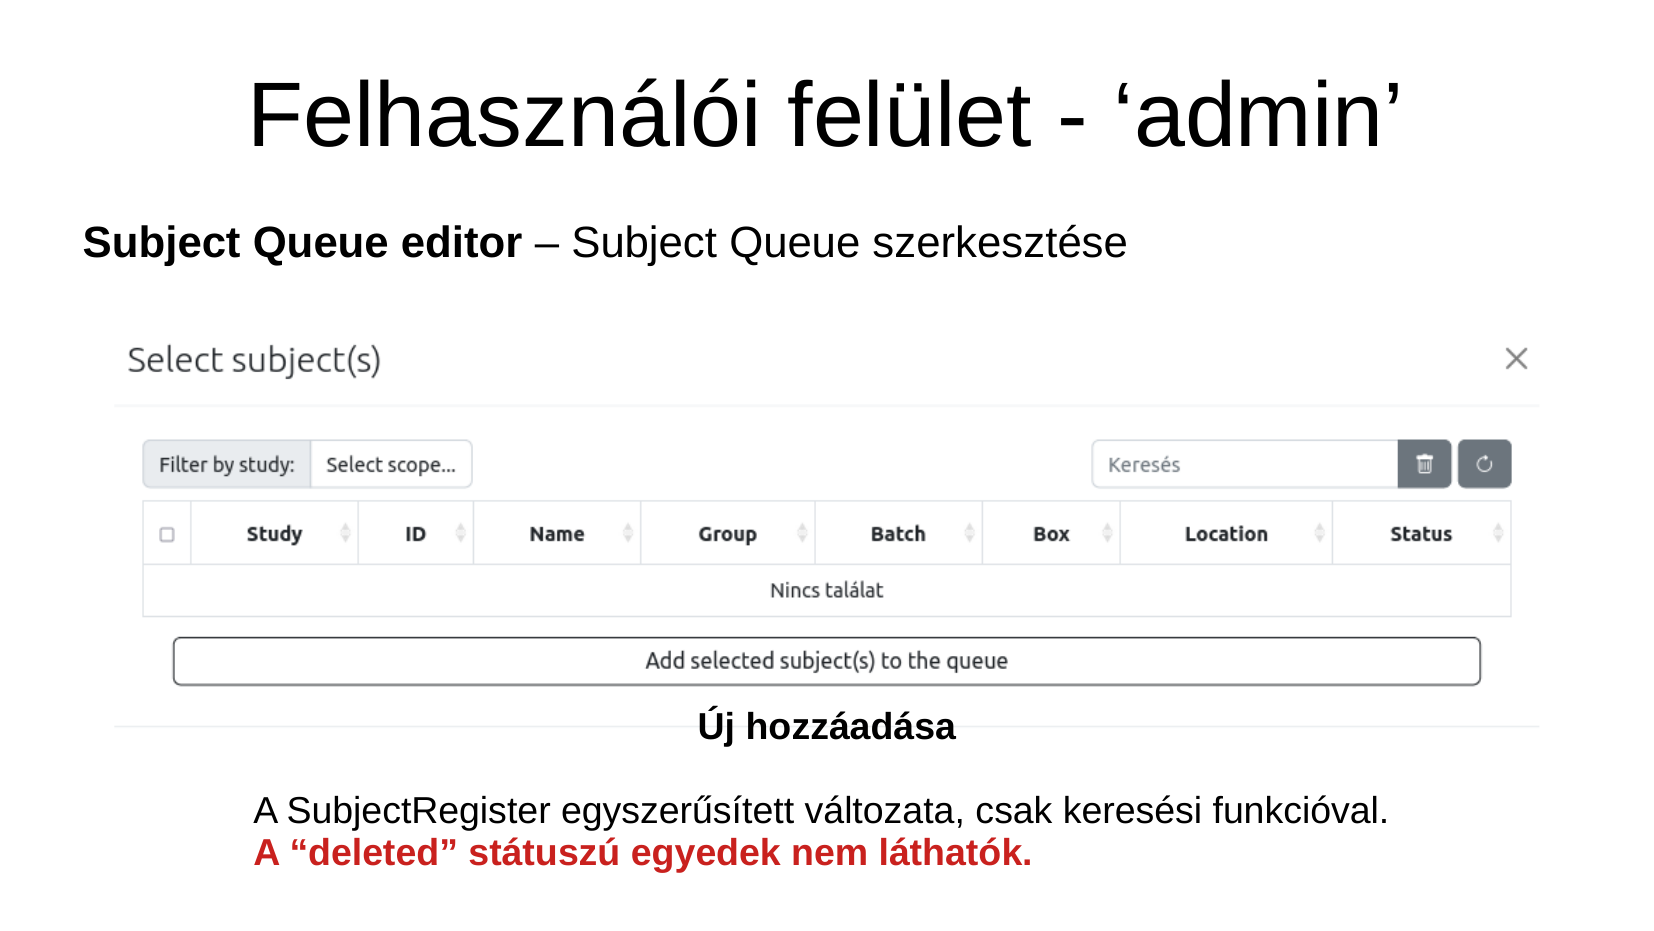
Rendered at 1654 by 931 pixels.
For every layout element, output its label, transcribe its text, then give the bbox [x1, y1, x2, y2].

list Subject Queue editor – Subject Queue szerkesztése [82, 217, 1571, 301]
picture [114, 318, 1540, 757]
title Felhasználói felület - ‘admin’ [82, 37, 1571, 193]
